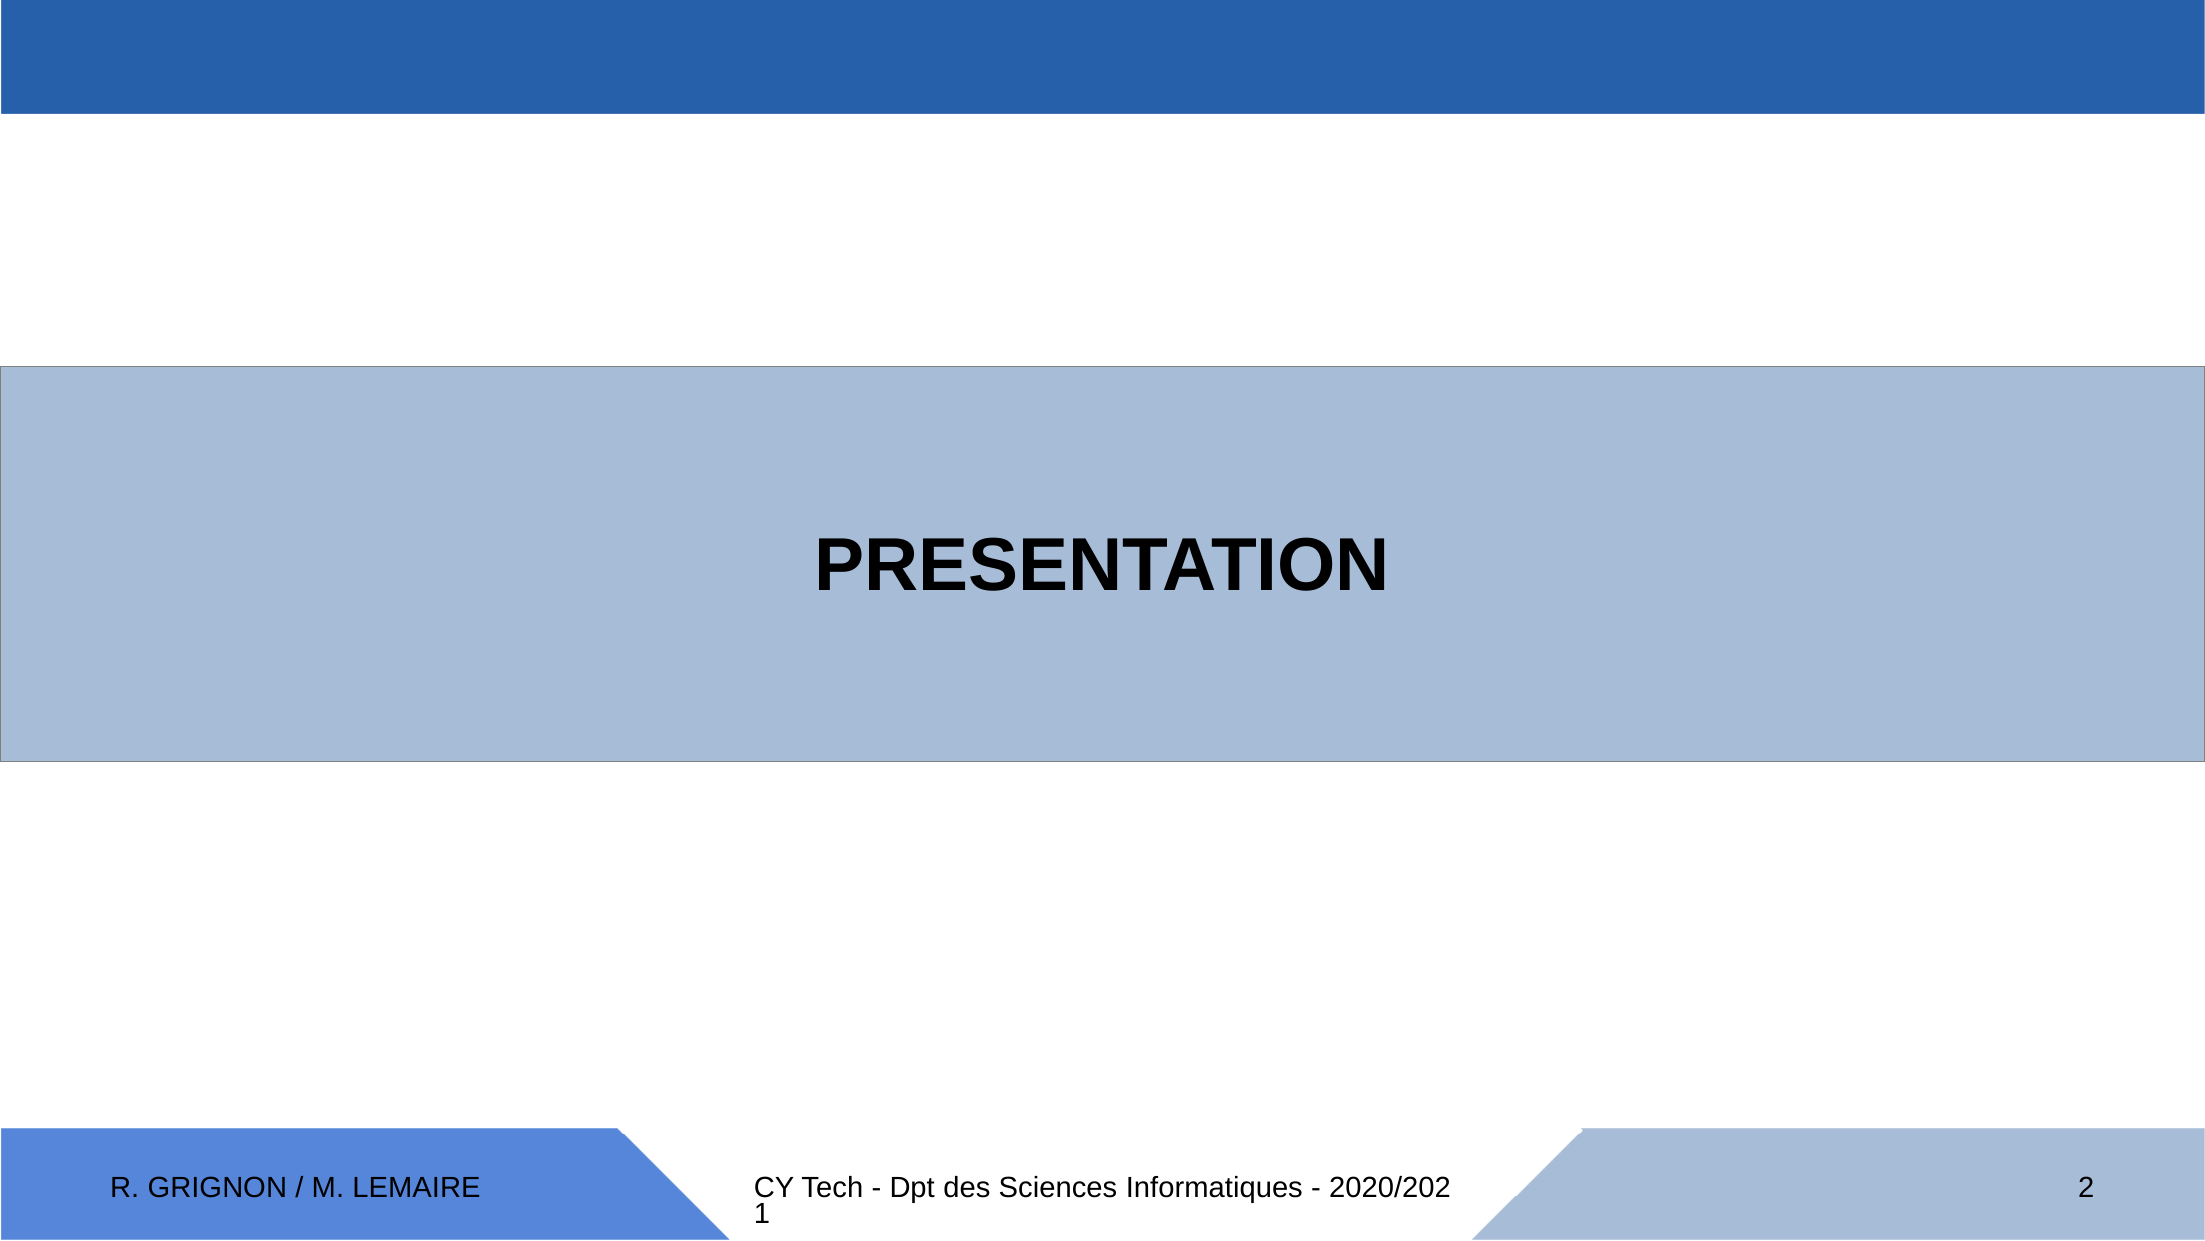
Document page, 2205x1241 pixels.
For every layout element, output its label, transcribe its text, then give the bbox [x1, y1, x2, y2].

picture [0, 762, 2205, 1241]
text_box PRESENTATION [0, 366, 2205, 762]
picture [0, 0, 2205, 366]
